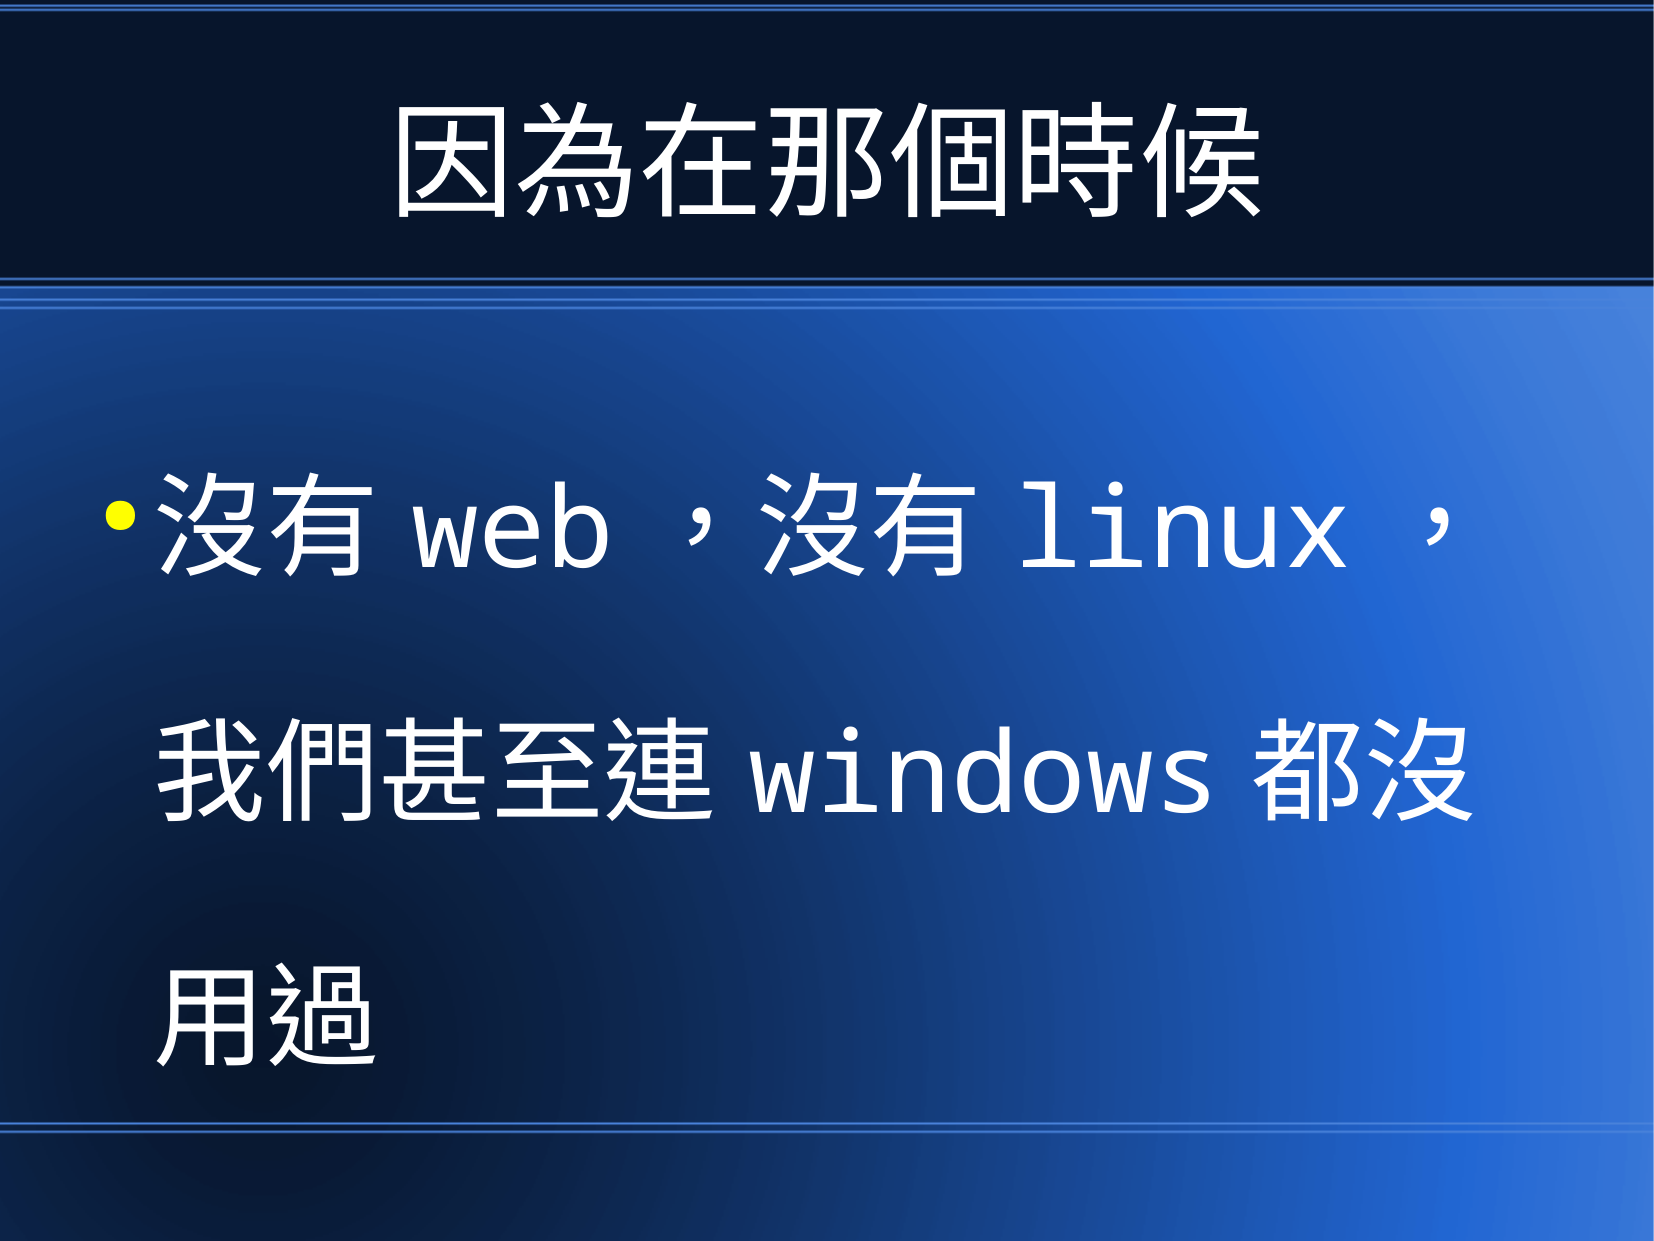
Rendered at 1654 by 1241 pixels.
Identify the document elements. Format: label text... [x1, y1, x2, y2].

picture [0, 0, 1654, 1241]
title 因為在那個時候 [82, 49, 1571, 257]
list 沒有web，沒有linux，我們甚至連windows都沒用過 [82, 355, 1571, 1241]
